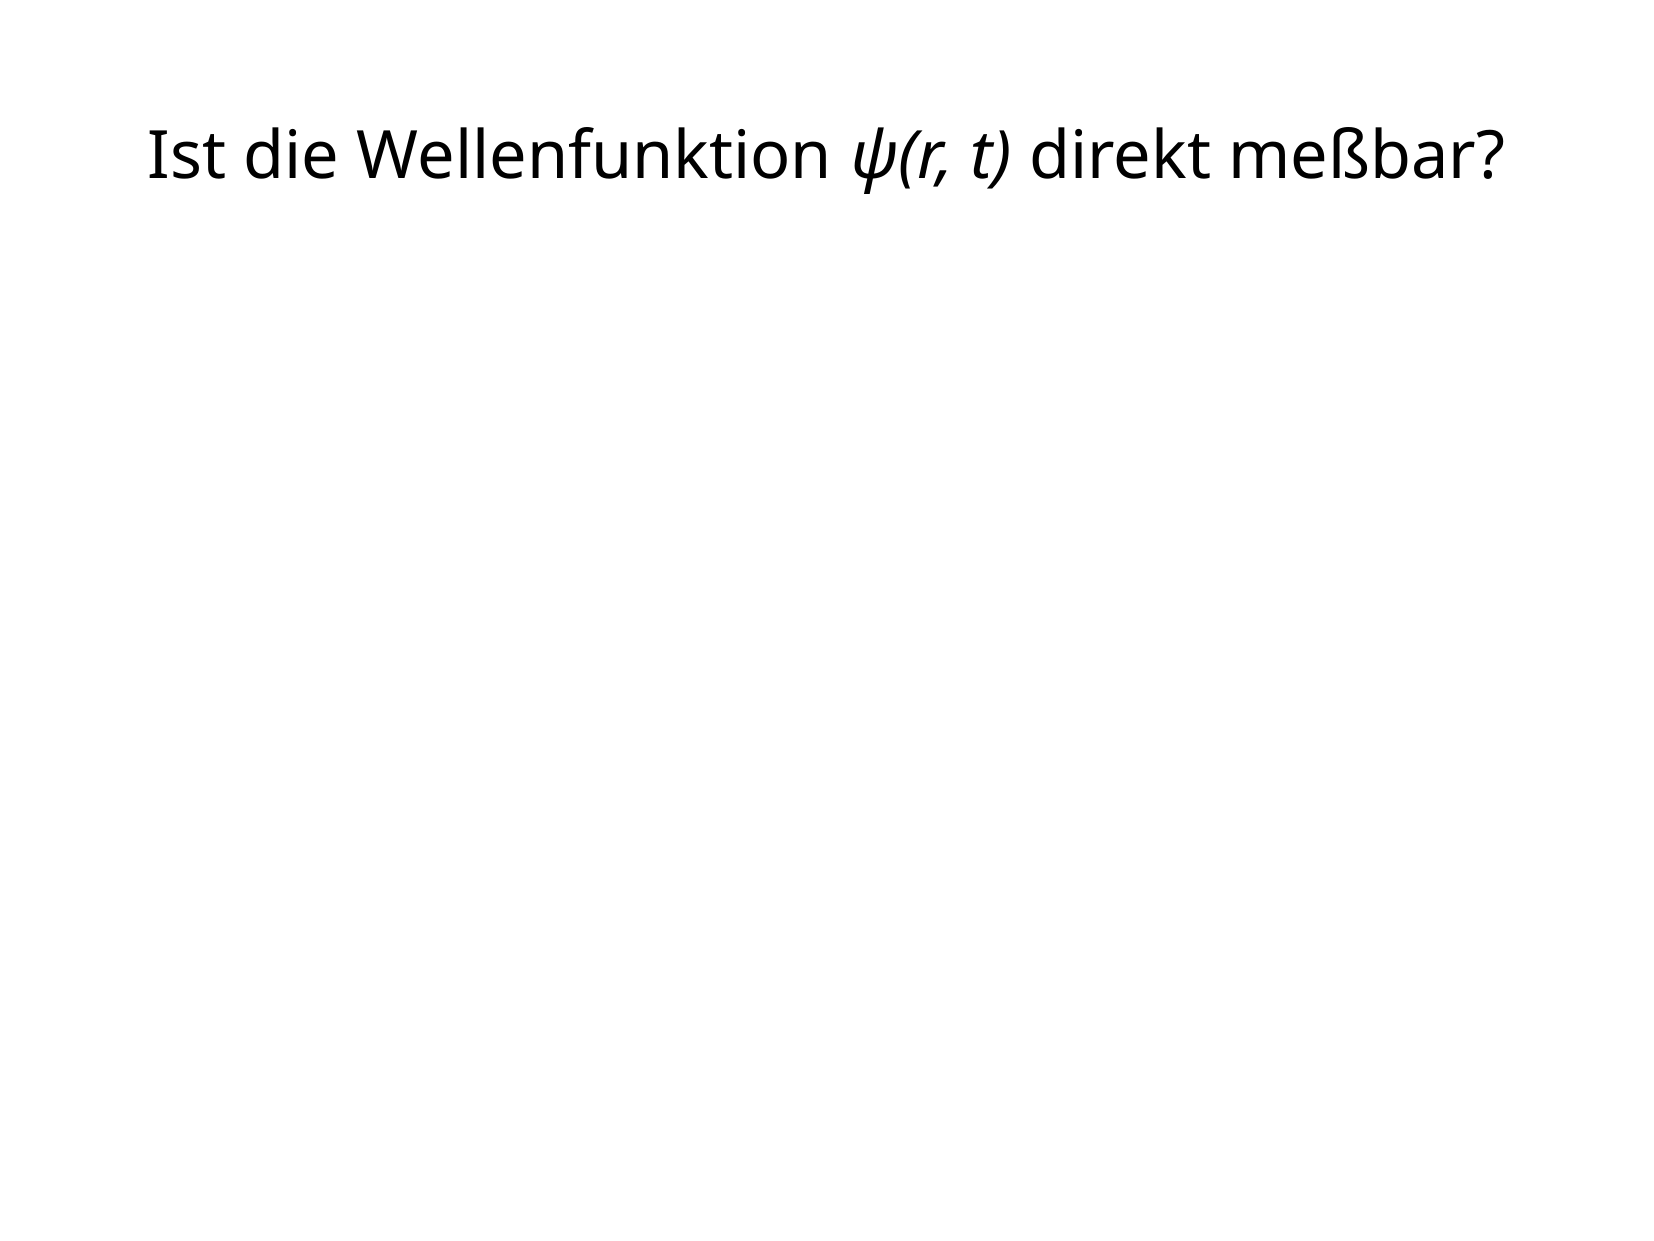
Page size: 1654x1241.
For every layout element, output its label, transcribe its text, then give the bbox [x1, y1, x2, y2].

title Ist die Wellenfunktion ψ(r, t) direkt meßbar? [82, 49, 1571, 257]
